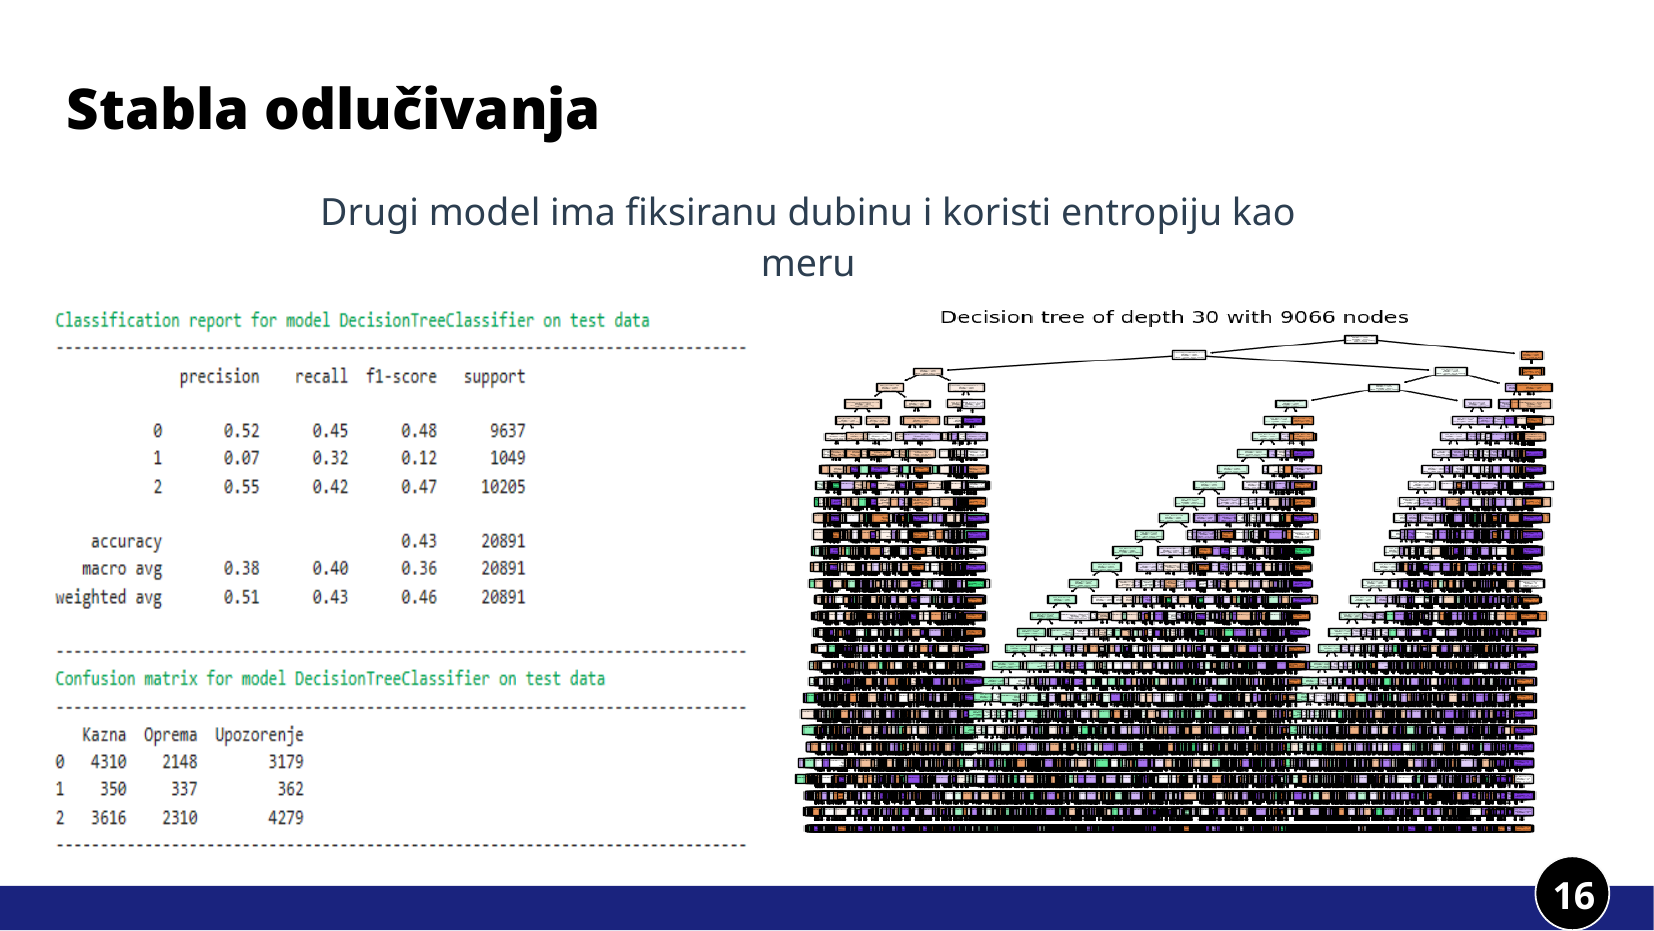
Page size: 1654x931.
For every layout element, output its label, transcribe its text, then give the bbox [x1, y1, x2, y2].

picture [784, 300, 1565, 845]
title Stabla odlučivanja [66, 48, 1603, 168]
picture [16, 300, 748, 850]
text_box Drugi model ima fiksiranu dubinu i koristi entropiju kao meru [254, 204, 1363, 268]
